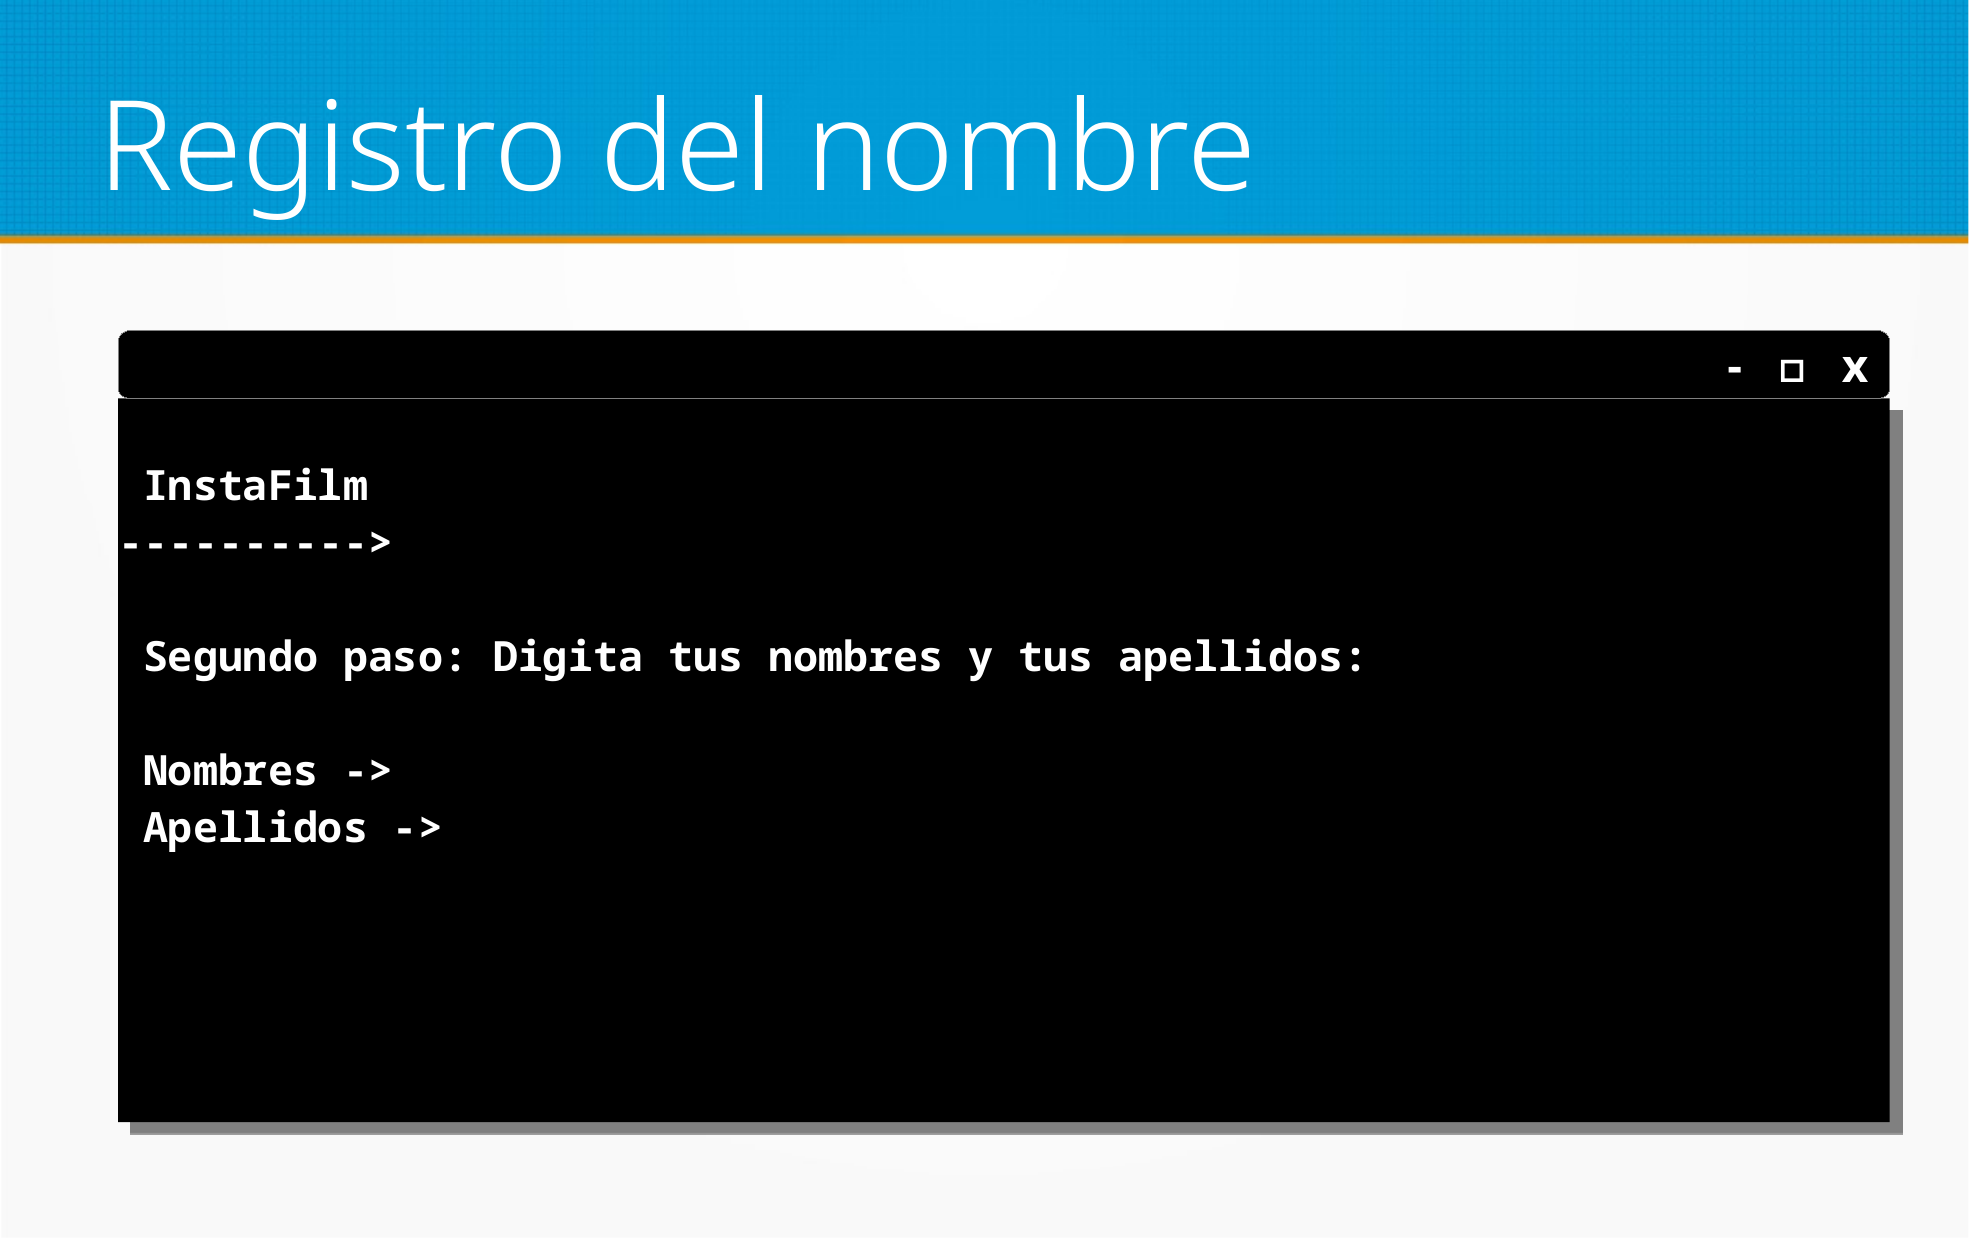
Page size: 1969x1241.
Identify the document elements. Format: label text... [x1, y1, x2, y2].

text_box - □ x [118, 330, 1890, 399]
picture [0, 233, 1969, 1241]
title Registro del nombre [98, 19, 1870, 227]
text_box InstaFilm ----------> Segundo paso: Digita tus nombres y tus apellidos: Nombres -> Apellidos -> [118, 398, 1890, 1123]
